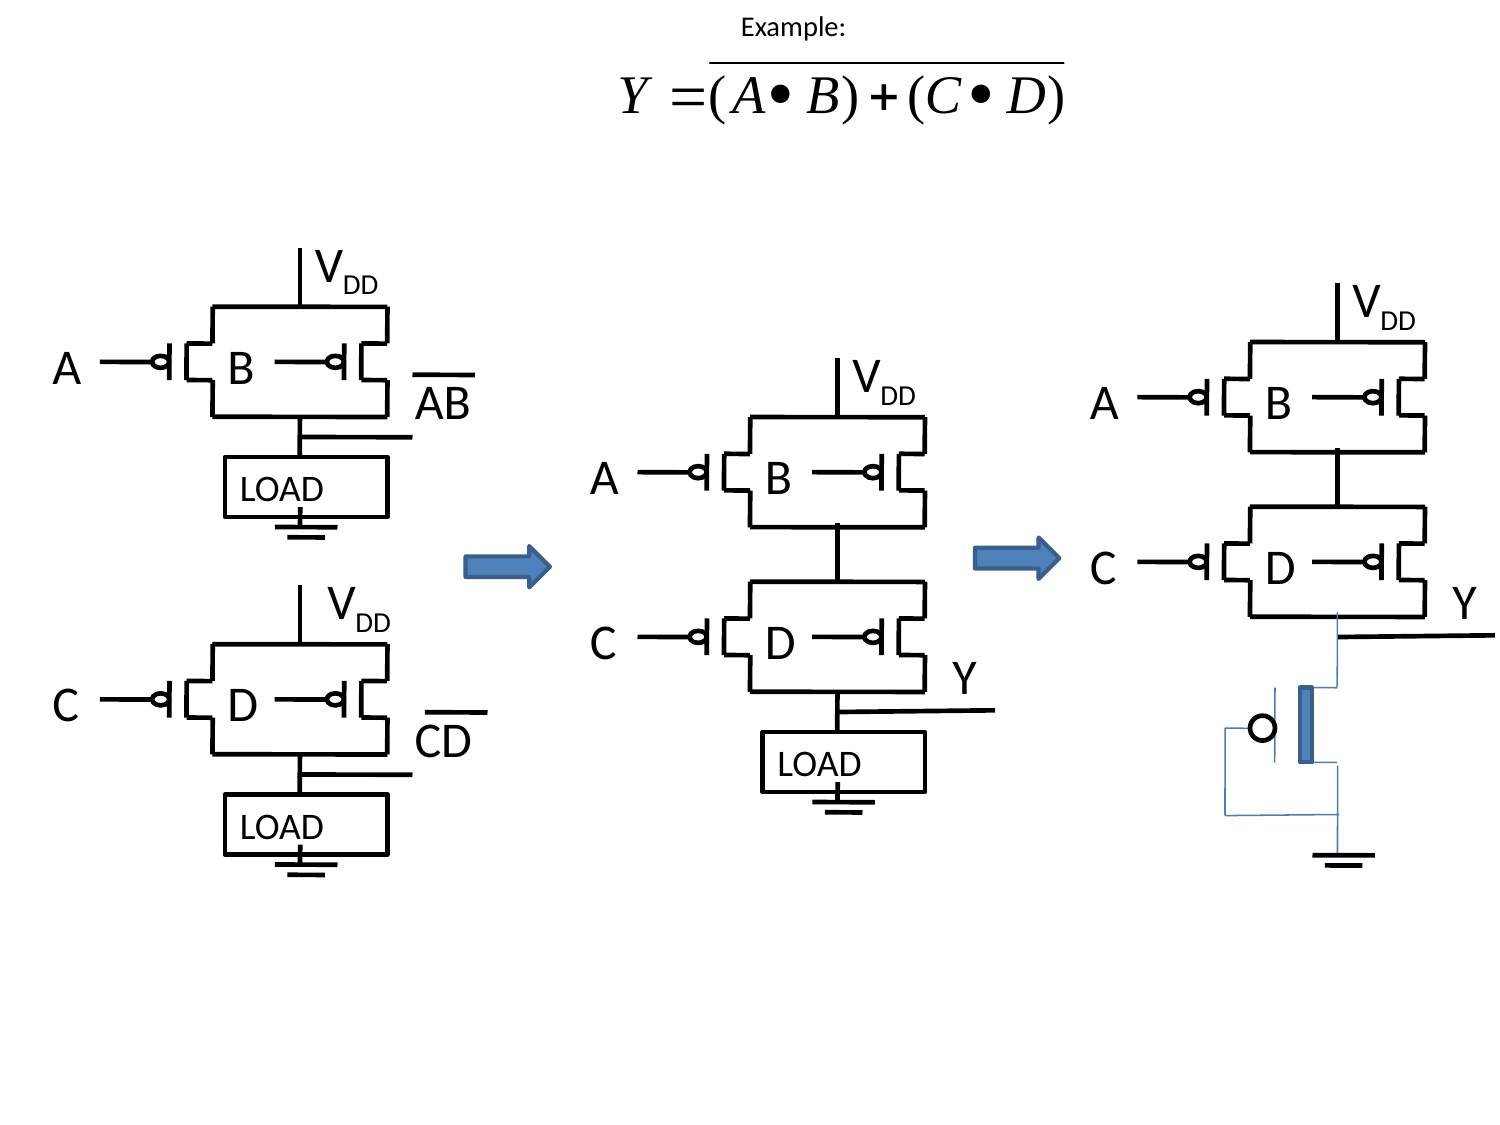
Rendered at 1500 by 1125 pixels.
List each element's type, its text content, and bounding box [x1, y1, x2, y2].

text_box [1299, 687, 1313, 763]
text_box B [212, 326, 313, 402]
text_box [689, 466, 707, 479]
text_box B [750, 437, 850, 512]
text_box [1189, 391, 1207, 404]
text_box Y [937, 637, 1013, 713]
chart [612, 50, 1075, 137]
text_box [689, 630, 707, 643]
text_box [1364, 391, 1382, 404]
text_box [1189, 555, 1207, 568]
text_box LOAD [762, 732, 925, 792]
text_box [152, 355, 170, 368]
text_box B [1250, 362, 1350, 437]
text_box Y [1437, 562, 1500, 638]
text_box C [1074, 526, 1175, 602]
text_box VDD [837, 335, 963, 419]
text_box VDD [312, 562, 438, 646]
text_box [864, 466, 882, 479]
text_box VDD [300, 224, 425, 309]
text_box [465, 546, 550, 588]
text_box CD [399, 699, 533, 775]
text_box C [575, 601, 675, 677]
text_box LOAD [224, 457, 388, 517]
text_box [326, 693, 344, 706]
text_box D [750, 601, 850, 677]
text_box [152, 693, 170, 706]
text_box [1250, 715, 1276, 741]
text_box A [575, 437, 675, 512]
text_box D [1250, 526, 1350, 602]
text_box D [212, 664, 313, 740]
text_box AB [399, 362, 533, 438]
text_box VDD [1337, 260, 1463, 344]
text_box [326, 355, 344, 368]
text_box A [37, 326, 138, 402]
text_box [1364, 555, 1382, 568]
text_box LOAD [224, 794, 388, 855]
text_box [864, 630, 882, 643]
text_box C [37, 664, 138, 740]
text_box [974, 537, 1060, 579]
title Example: [587, 0, 1000, 50]
text_box A [1074, 362, 1175, 437]
